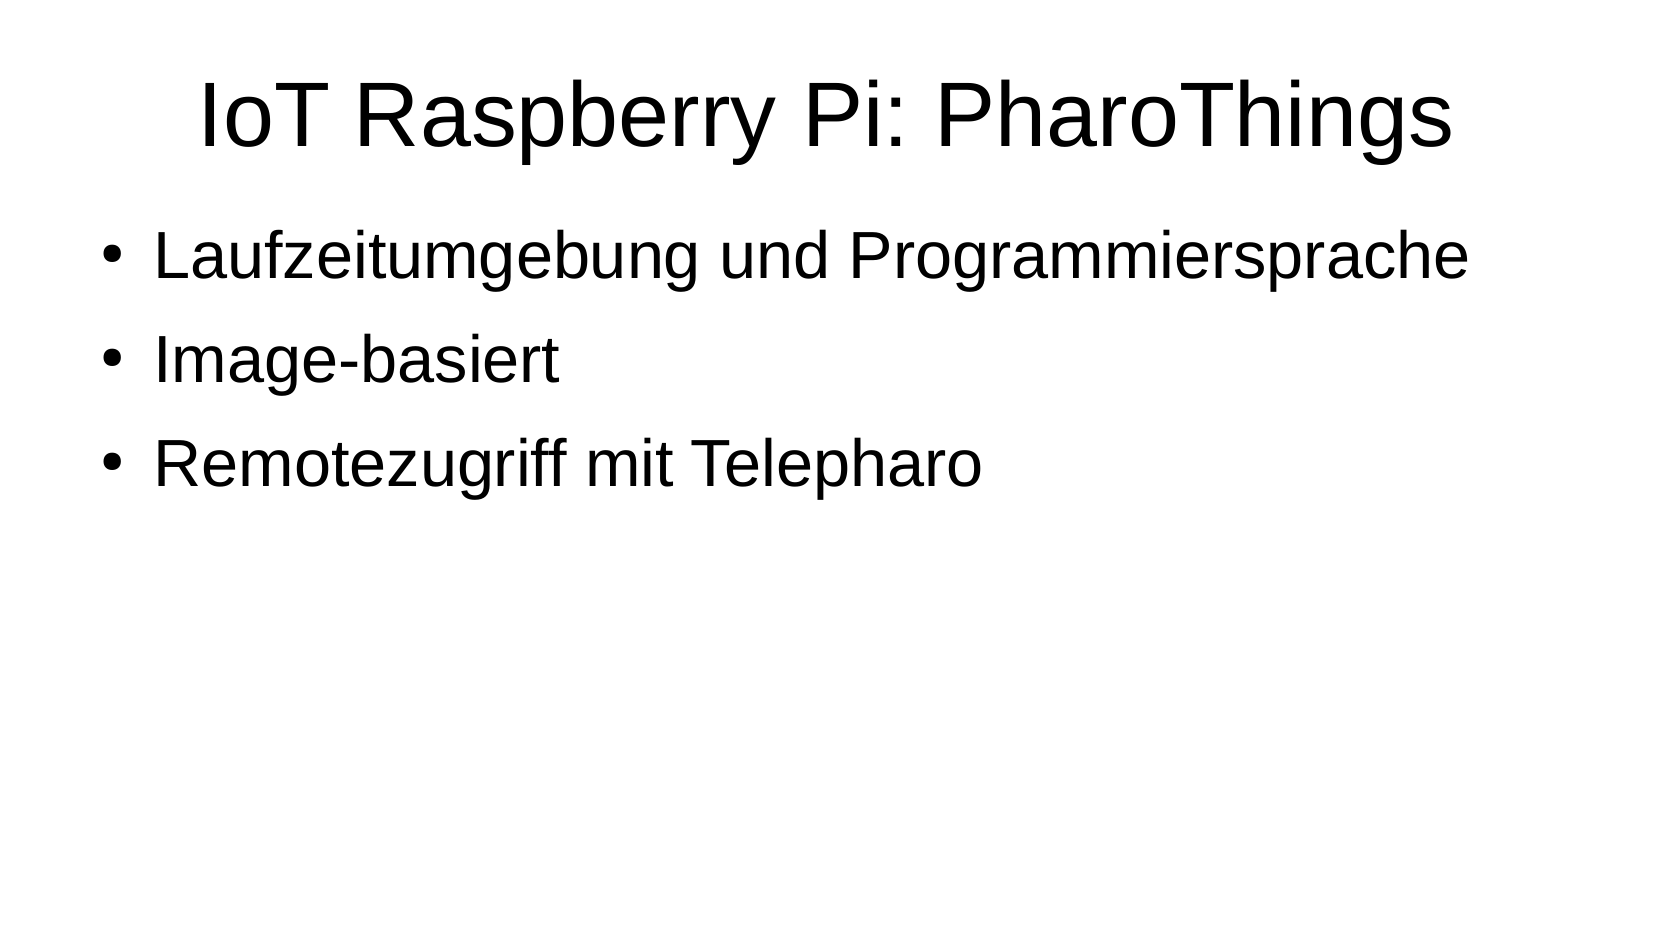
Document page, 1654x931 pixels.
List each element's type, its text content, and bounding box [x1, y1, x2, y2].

title IoT Raspberry Pi: PharoThings [82, 37, 1571, 193]
list Laufzeitumgebung und Programmiersprache Image-basiert Remotezugriff mit Telepharo [82, 217, 1571, 758]
